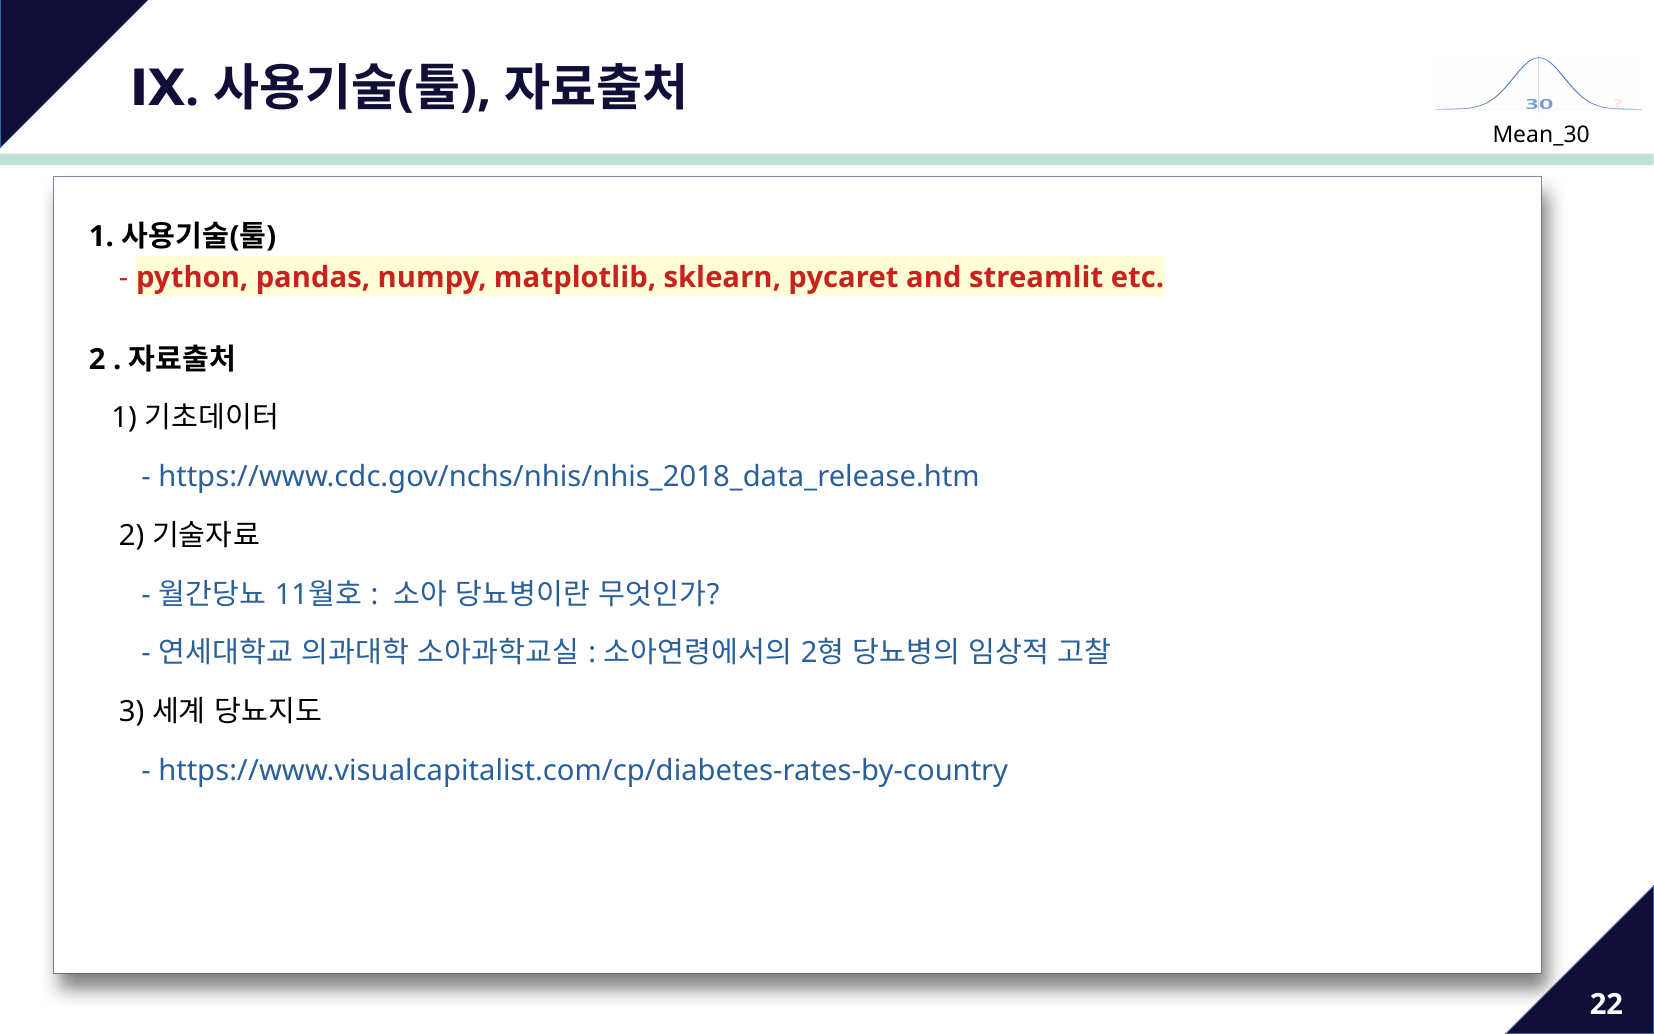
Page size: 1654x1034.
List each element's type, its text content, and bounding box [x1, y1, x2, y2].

title Ⅸ. 사용기술(툴), 자료출처 [129, 41, 1618, 148]
list 1. 사용기술(툴) - python, pandas, numpy, matplotlib, sklearn, pycaret and streamlit etc. 2 . 자료출처 1) 기초데이터 - https://www.cdc.gov/nchs/nhis/nhis_2018_data_release.htm 2) 기술자료 - 월간당뇨 11월호 : 소아 당뇨병이란 무엇인가? - 연세대학교 의과대학 소아과학교실 : 소아연령에서의 2형 당뇨병의 임상적 고찰 3) 세계 당뇨지도 - https://www.visualcapitalist.com/cp/diabetes-rates-by-country [53, 176, 1542, 974]
picture [1434, 55, 1642, 113]
text_box <숫자> [1556, 981, 1654, 1025]
text_box Mean_30 [1446, 118, 1636, 148]
